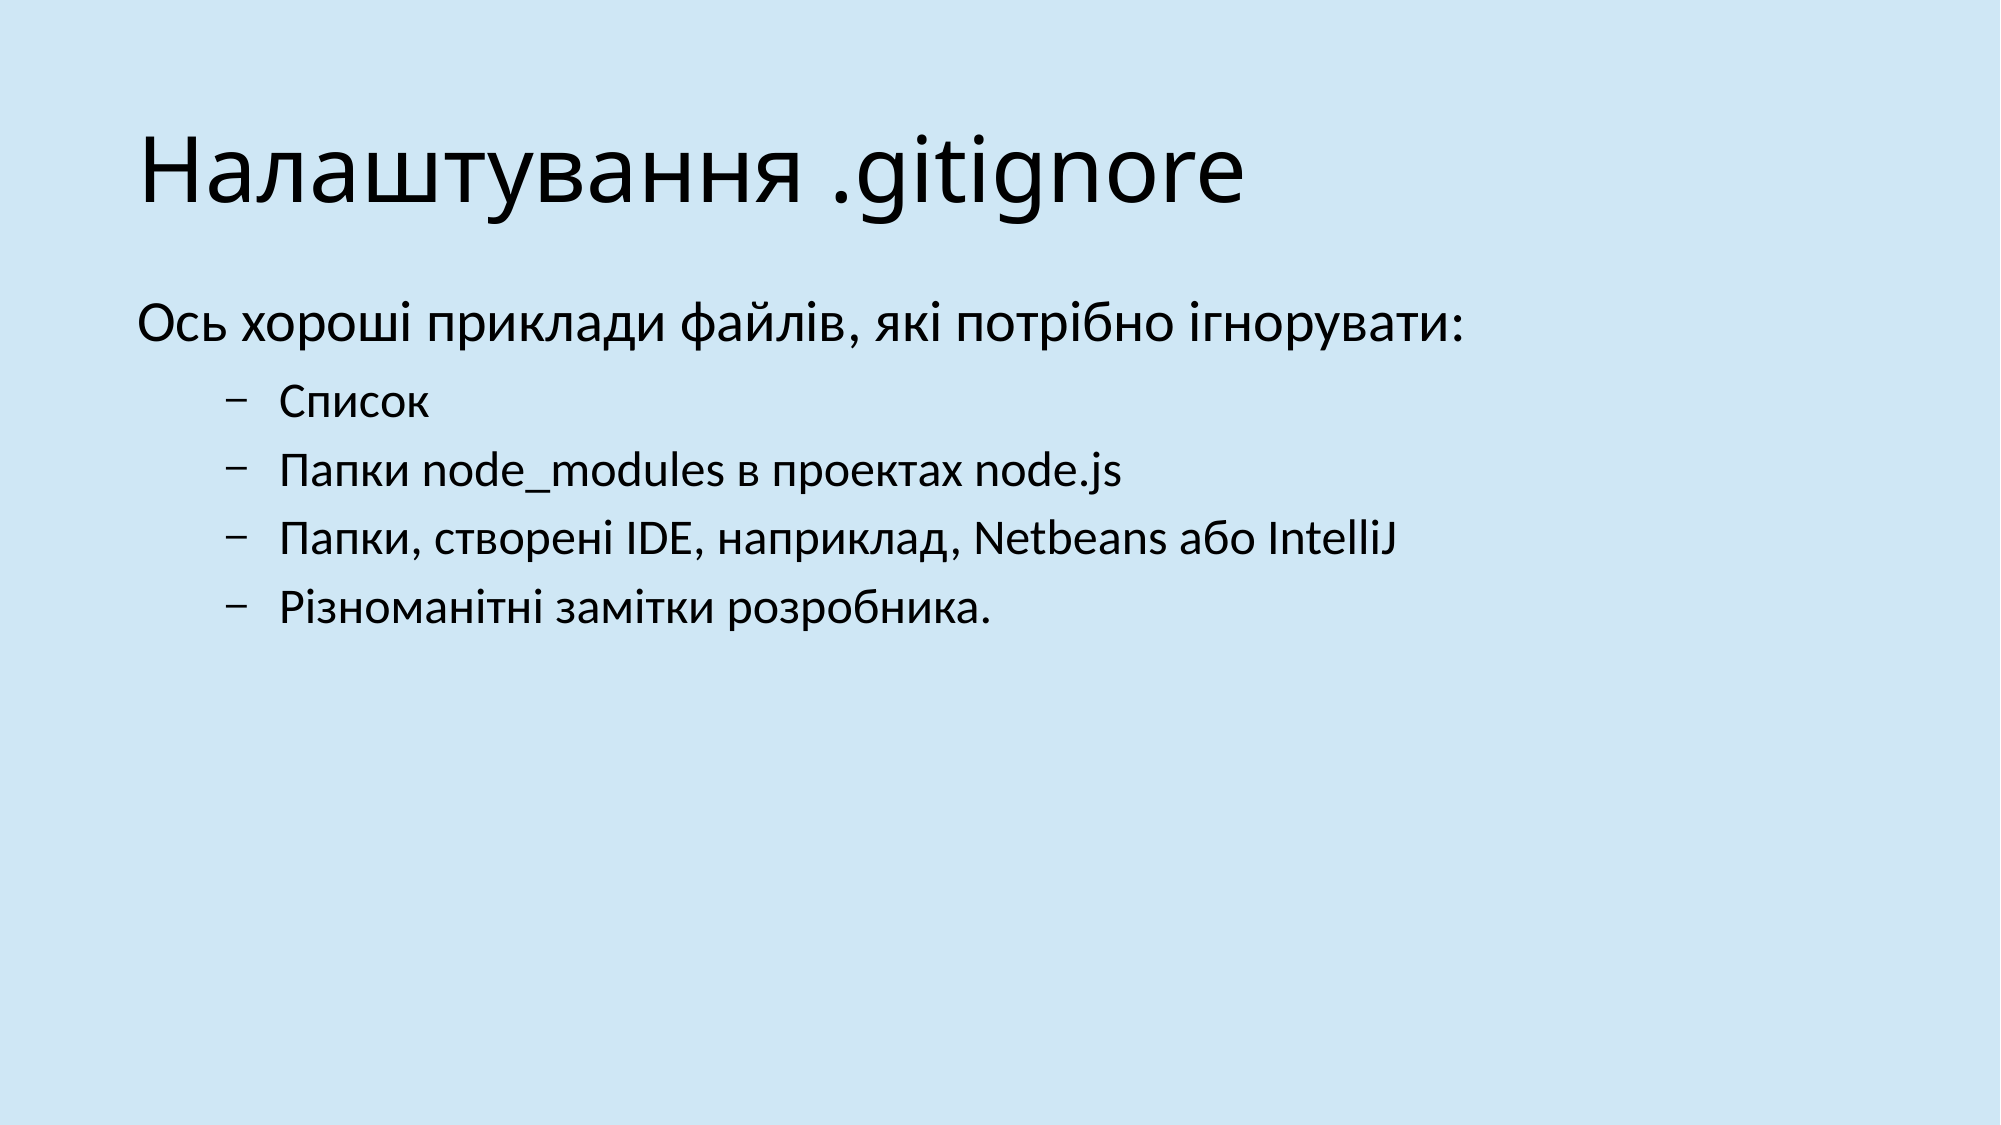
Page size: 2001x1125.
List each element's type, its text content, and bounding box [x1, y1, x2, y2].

list Ось хороші приклади файлів, які потрібно ігнорувати: Список Папки node_modules в проектах node.js Папки, створені IDE, наприклад, Netbeans або IntelliJ Різноманітні замітки розробника. [137, 299, 1863, 1014]
title Налаштування .gitignore [137, 59, 1863, 278]
